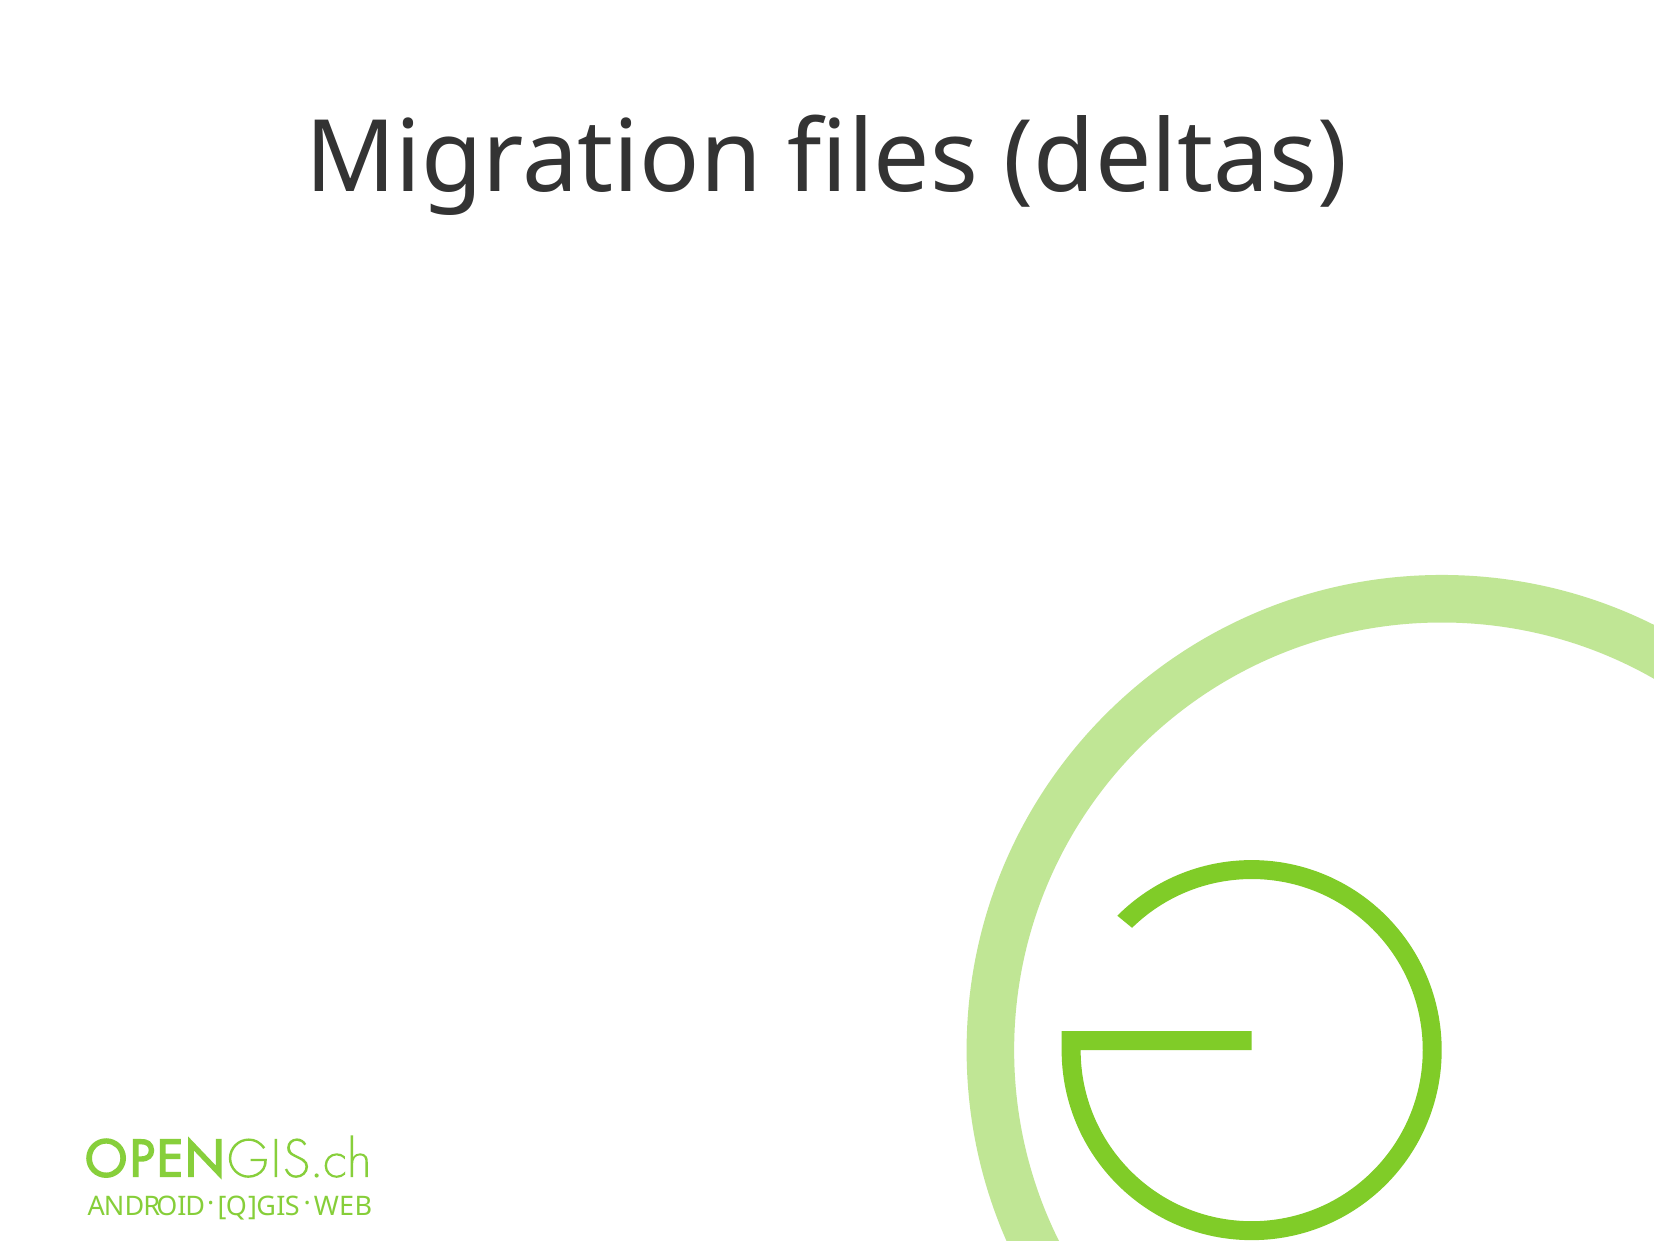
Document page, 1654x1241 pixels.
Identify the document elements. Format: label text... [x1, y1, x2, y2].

title Migration files (deltas) [82, 49, 1571, 257]
